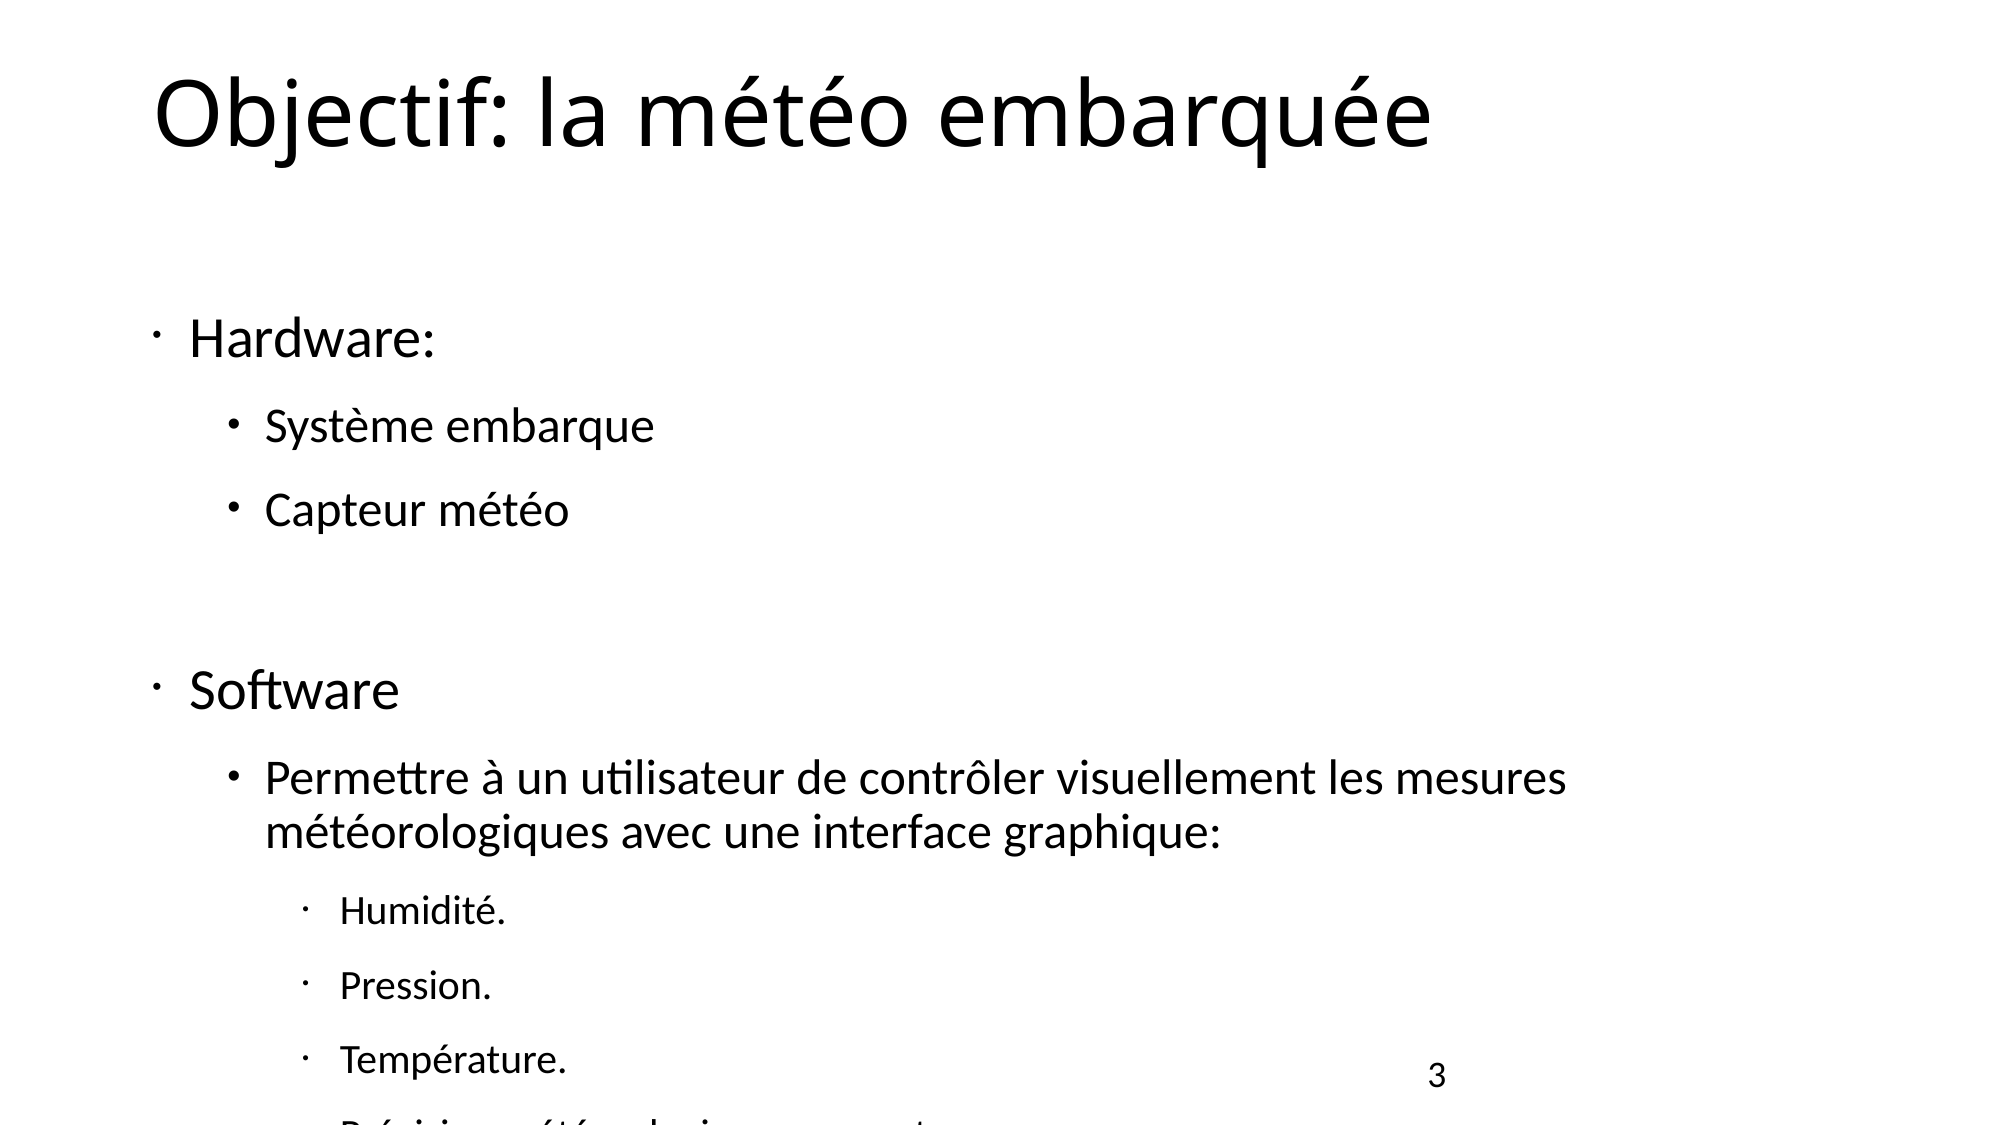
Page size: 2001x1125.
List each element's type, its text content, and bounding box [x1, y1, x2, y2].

slide_number <numéro> [1412, 1042, 1863, 1103]
title Objectif: la météo embarquée [137, 59, 1863, 278]
list Hardware: Système embarque Capteur météo Software Permettre à un utilisateur de contrôler visuellement les mesures météorologiques avec une interface graphique: Humidité. Pression. Température. Prévision météorologique a cours terme. Rendu: Simple mais esthétique. Fiabilité attestée par de nombreux tests. [137, 299, 1863, 1014]
